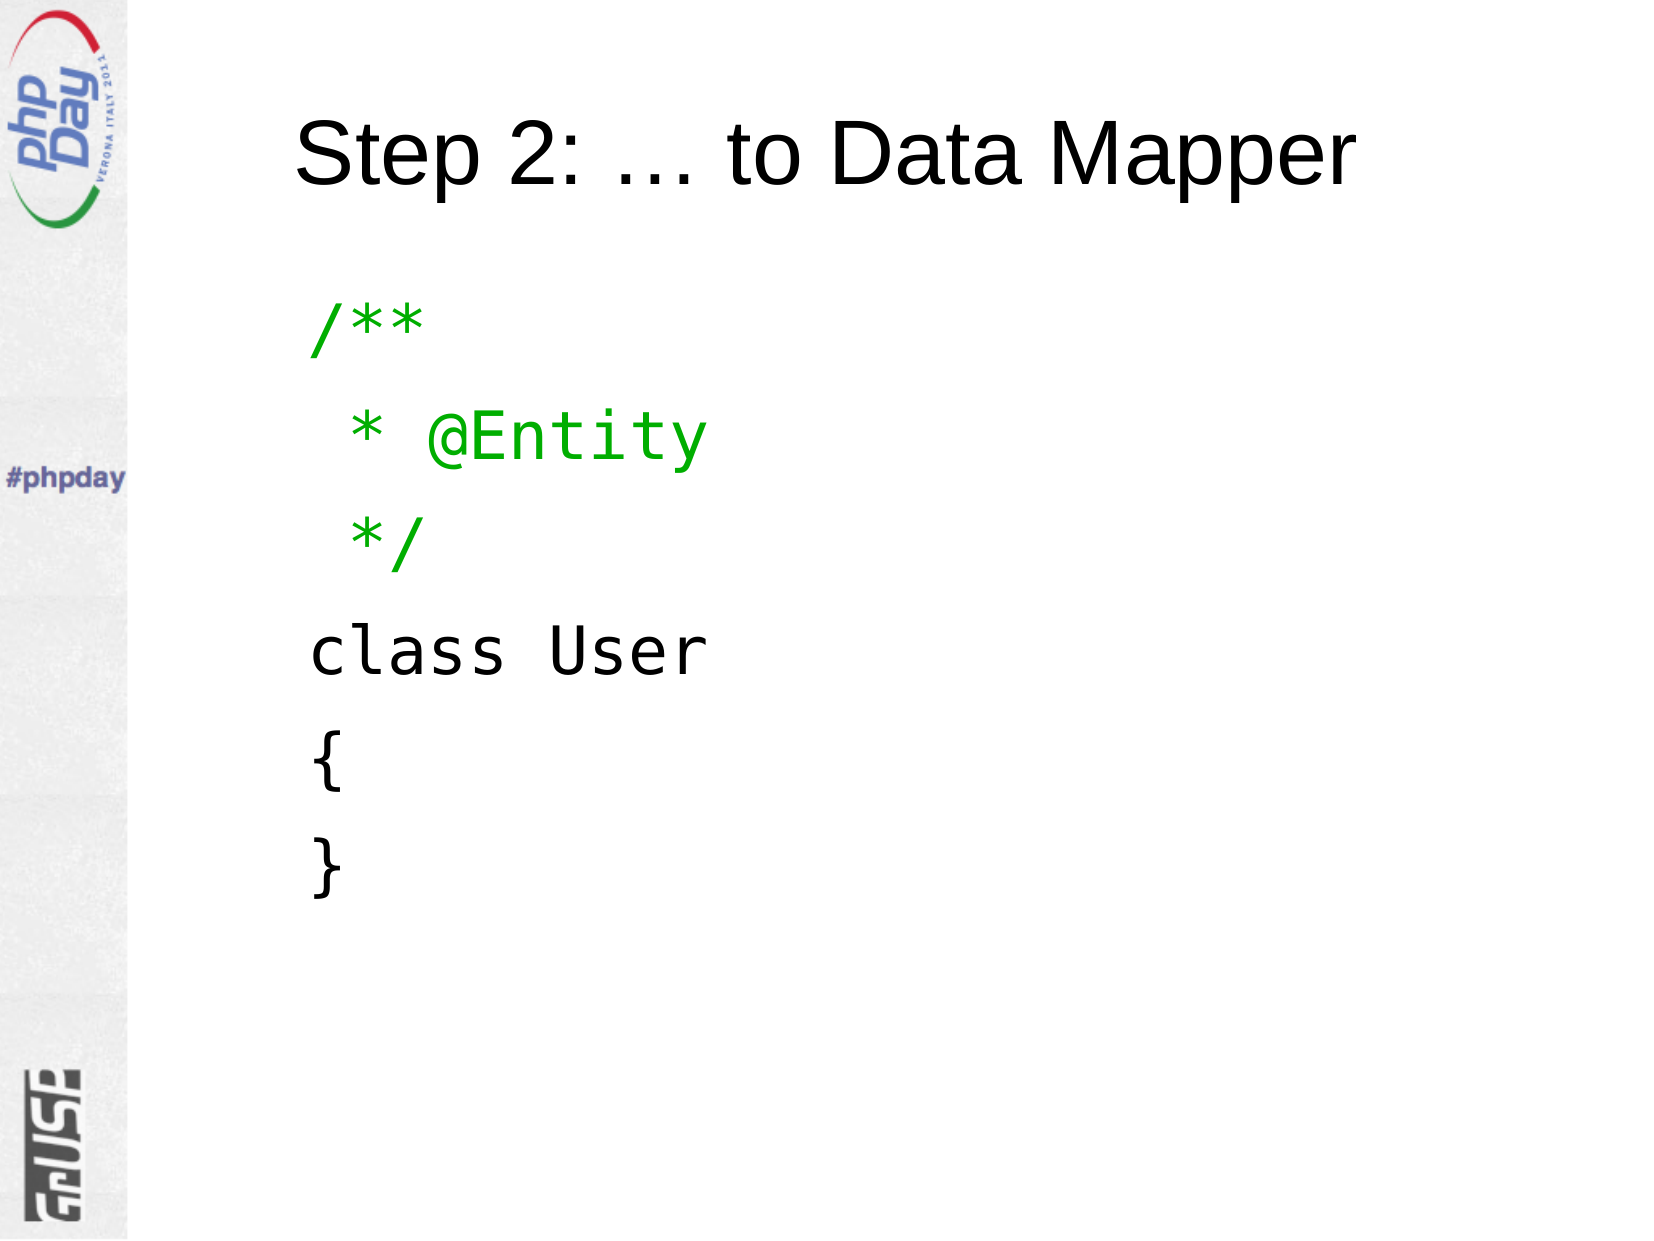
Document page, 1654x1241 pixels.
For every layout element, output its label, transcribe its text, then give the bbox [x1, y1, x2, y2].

list /** * @Entity */ class User { } [236, 290, 1571, 1109]
title Step 2: … to Data Mapper [82, 49, 1571, 257]
picture [0, 0, 1654, 1241]
